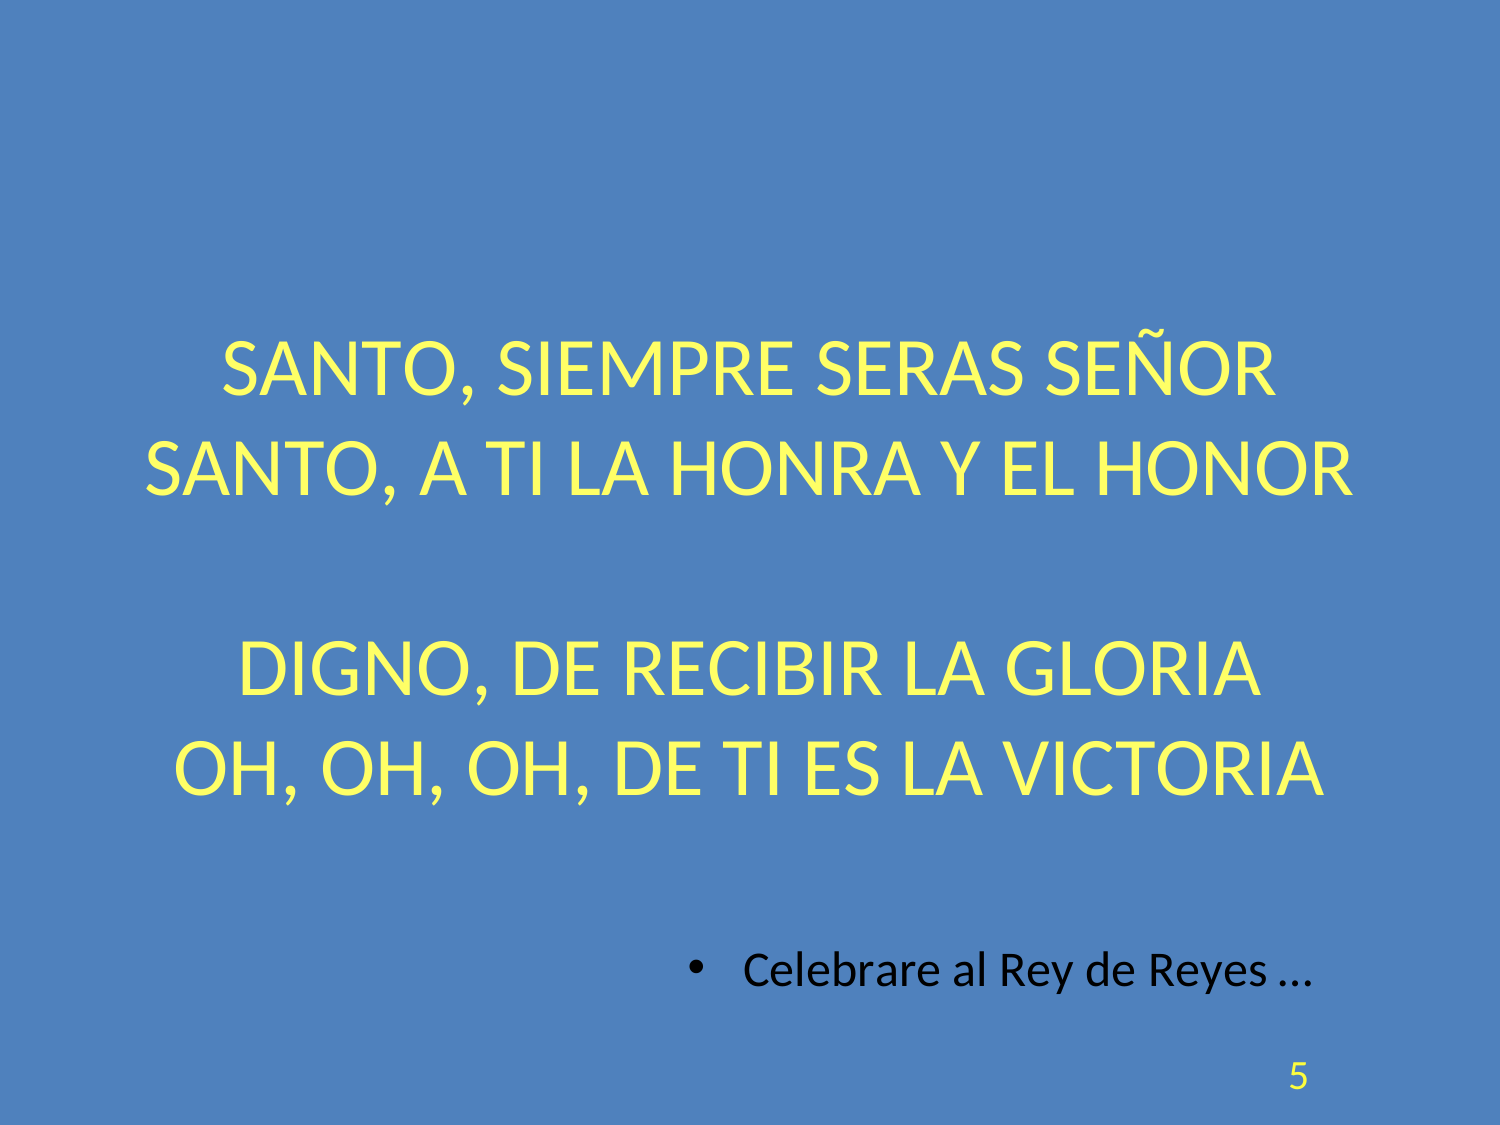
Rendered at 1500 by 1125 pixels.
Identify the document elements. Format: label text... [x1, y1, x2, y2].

text_box <número> [974, 1042, 1325, 1103]
title SANTO, SIEMPRE SERAS SEÑOR SANTO, A TI LA HONRA Y EL HONOR DIGNO, DE RECIBIR LA GLORIA OH, OH, OH, DE TI ES LA VICTORIA [75, 468, 1426, 657]
text_box Celebrare al Rey de Reyes … [616, 928, 1329, 1012]
